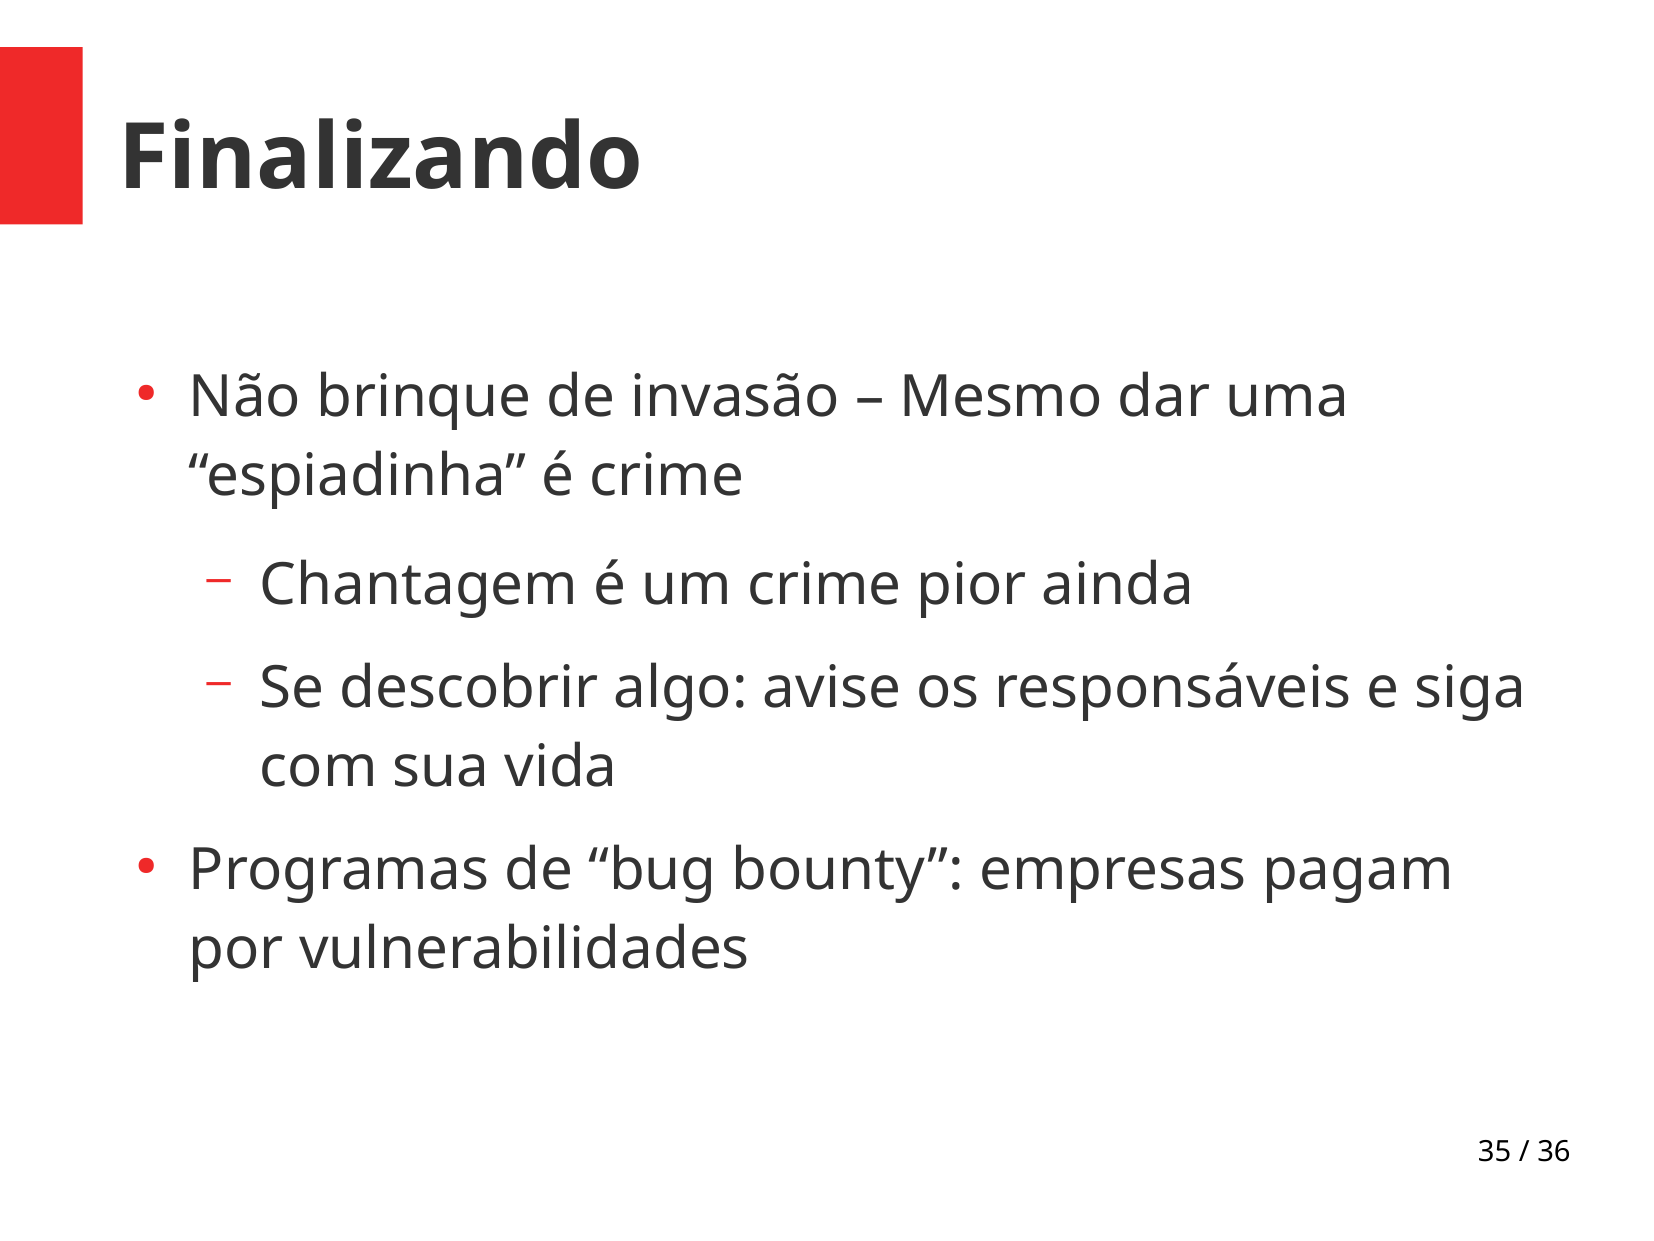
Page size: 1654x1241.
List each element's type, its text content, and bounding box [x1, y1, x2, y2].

title Finalizando [118, 49, 1571, 257]
list Não brinque de invasão – Mesmo dar uma “espiadinha” é crime Chantagem é um crime pior ainda Se descobrir algo: avise os responsáveis e siga com sua vida Programas de “bug bounty”: empresas pagam por vulnerabilidades [118, 354, 1536, 1074]
